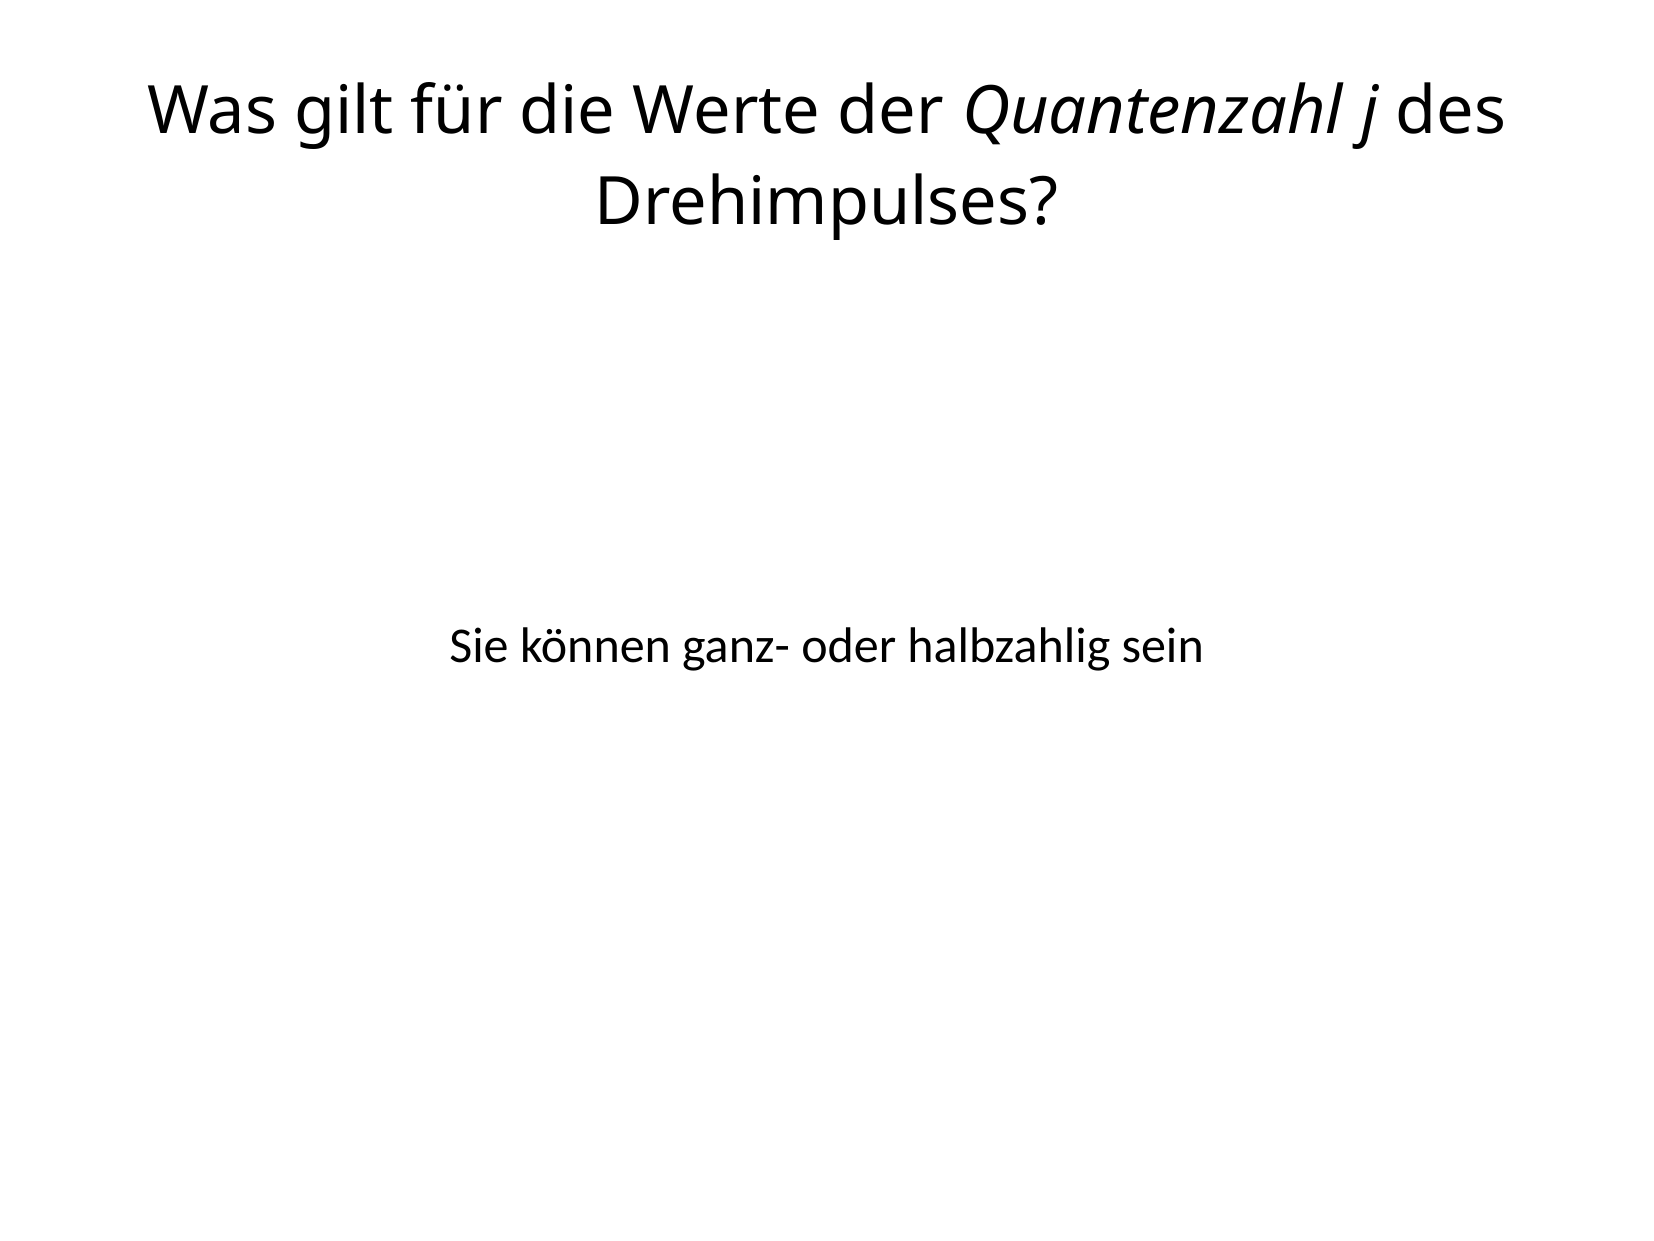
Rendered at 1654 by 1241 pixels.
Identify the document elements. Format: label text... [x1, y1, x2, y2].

subtitle Sie können ganz- oder halbzahlig sein [82, 290, 1571, 1010]
title Was gilt für die Werte der Quantenzahl j des Drehimpulses? [82, 49, 1571, 257]
